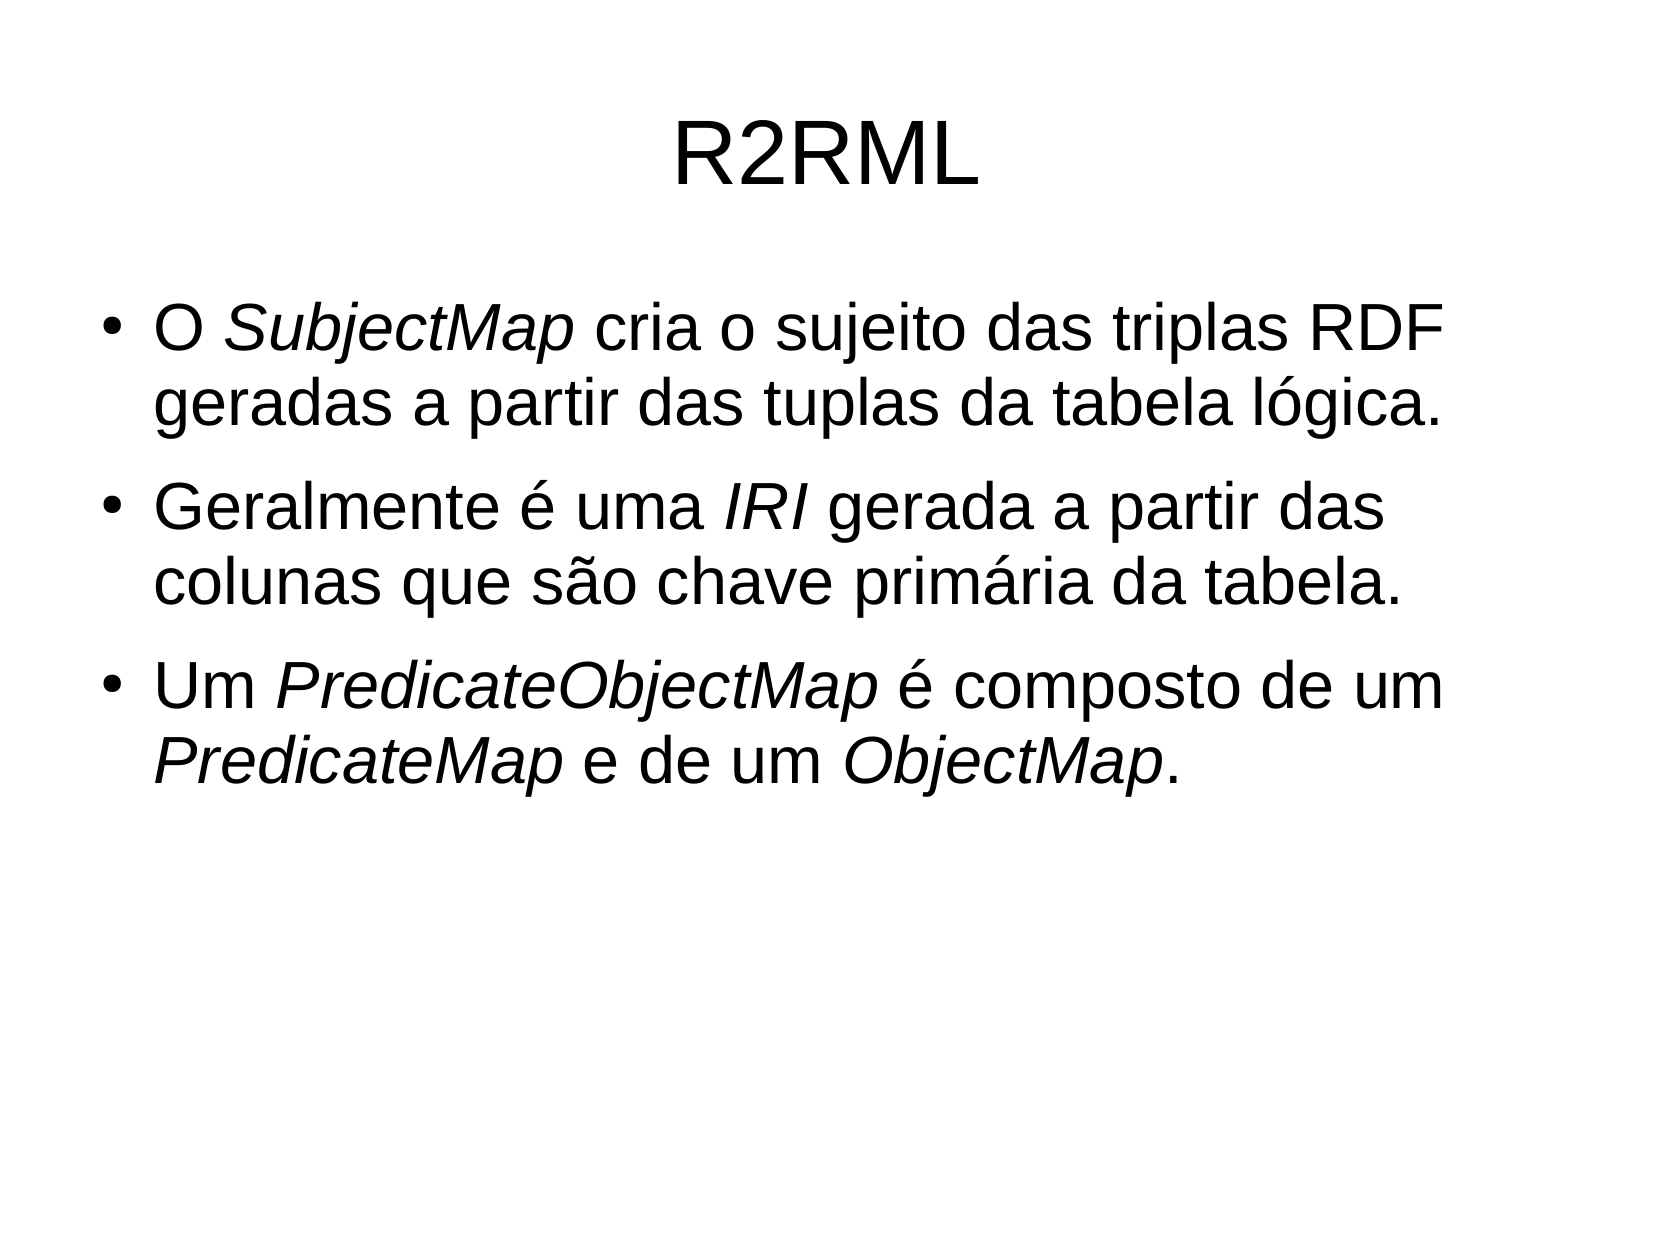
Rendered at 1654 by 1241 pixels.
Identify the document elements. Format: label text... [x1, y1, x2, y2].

list O SubjectMap cria o sujeito das triplas RDF geradas a partir das tuplas da tabela lógica. Geralmente é uma IRI gerada a partir das colunas que são chave primária da tabela. Um PredicateObjectMap é composto de um PredicateMap e de um ObjectMap. [82, 290, 1571, 1094]
title R2RML [82, 56, 1571, 250]
